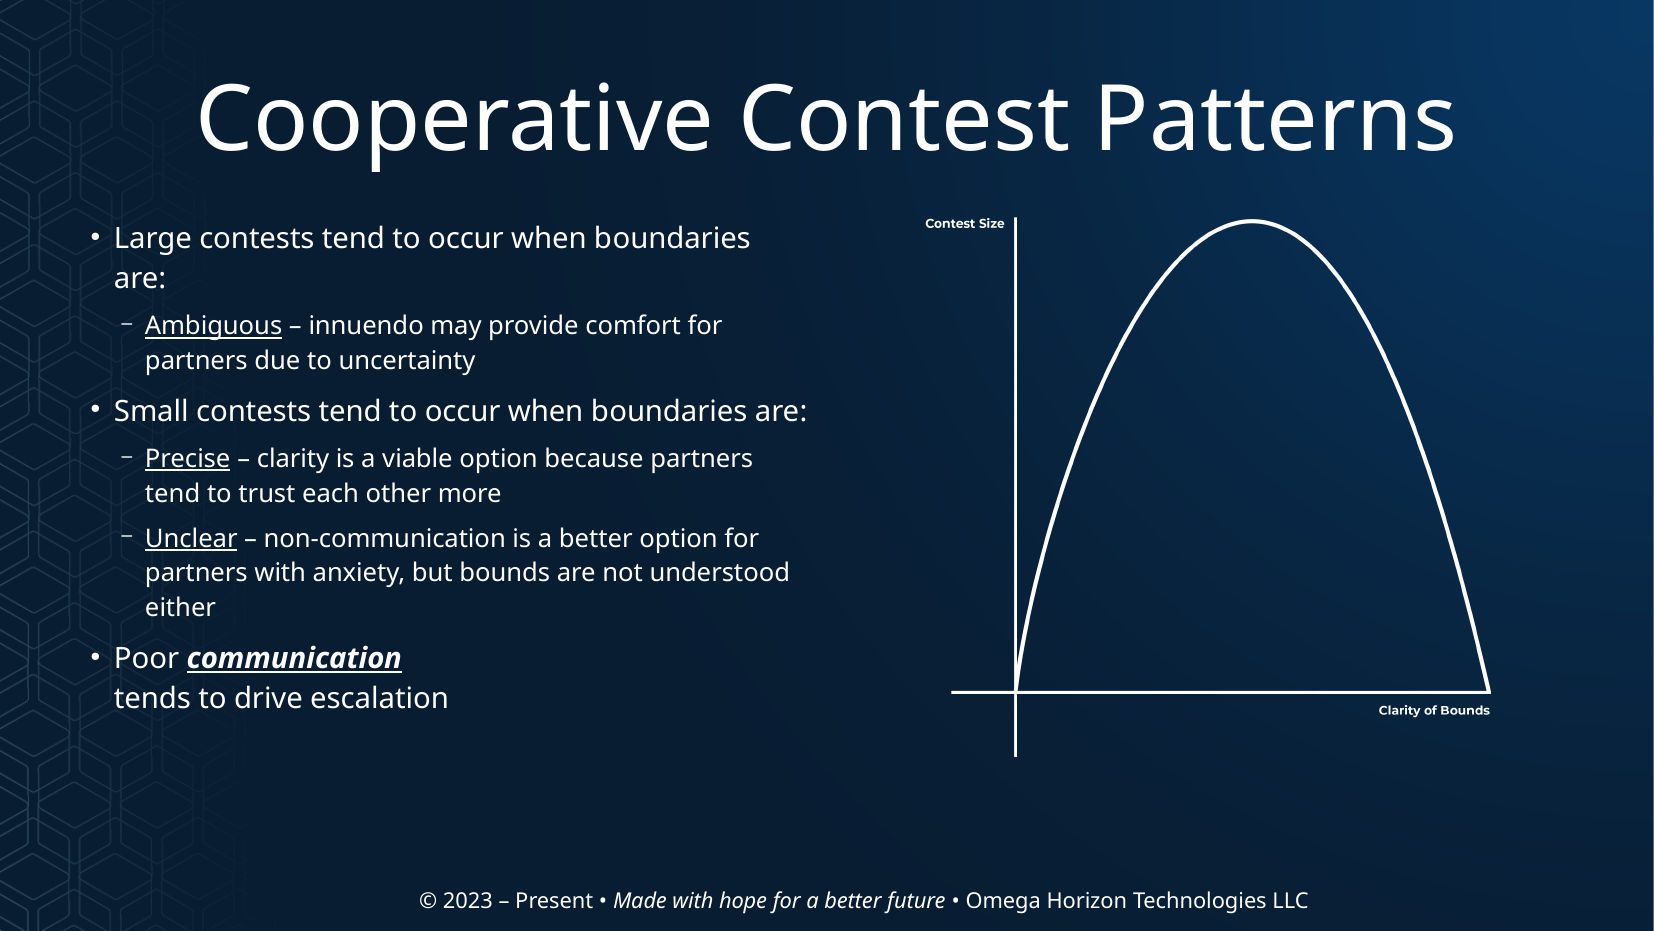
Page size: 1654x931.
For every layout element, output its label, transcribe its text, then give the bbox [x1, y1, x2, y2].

list Large contests tend to occur when boundaries are: Ambiguous – innuendo may provide comfort for partners due to uncertainty Small contests tend to occur when boundaries are: Precise – clarity is a viable option because partners tend to trust each other more Unclear – non-communication is a better option for partners with anxiety, but bounds are not understood either Poor communication tends to drive escalation [82, 217, 809, 758]
picture [0, 0, 1654, 931]
title Cooperative Contest Patterns [82, 37, 1571, 193]
